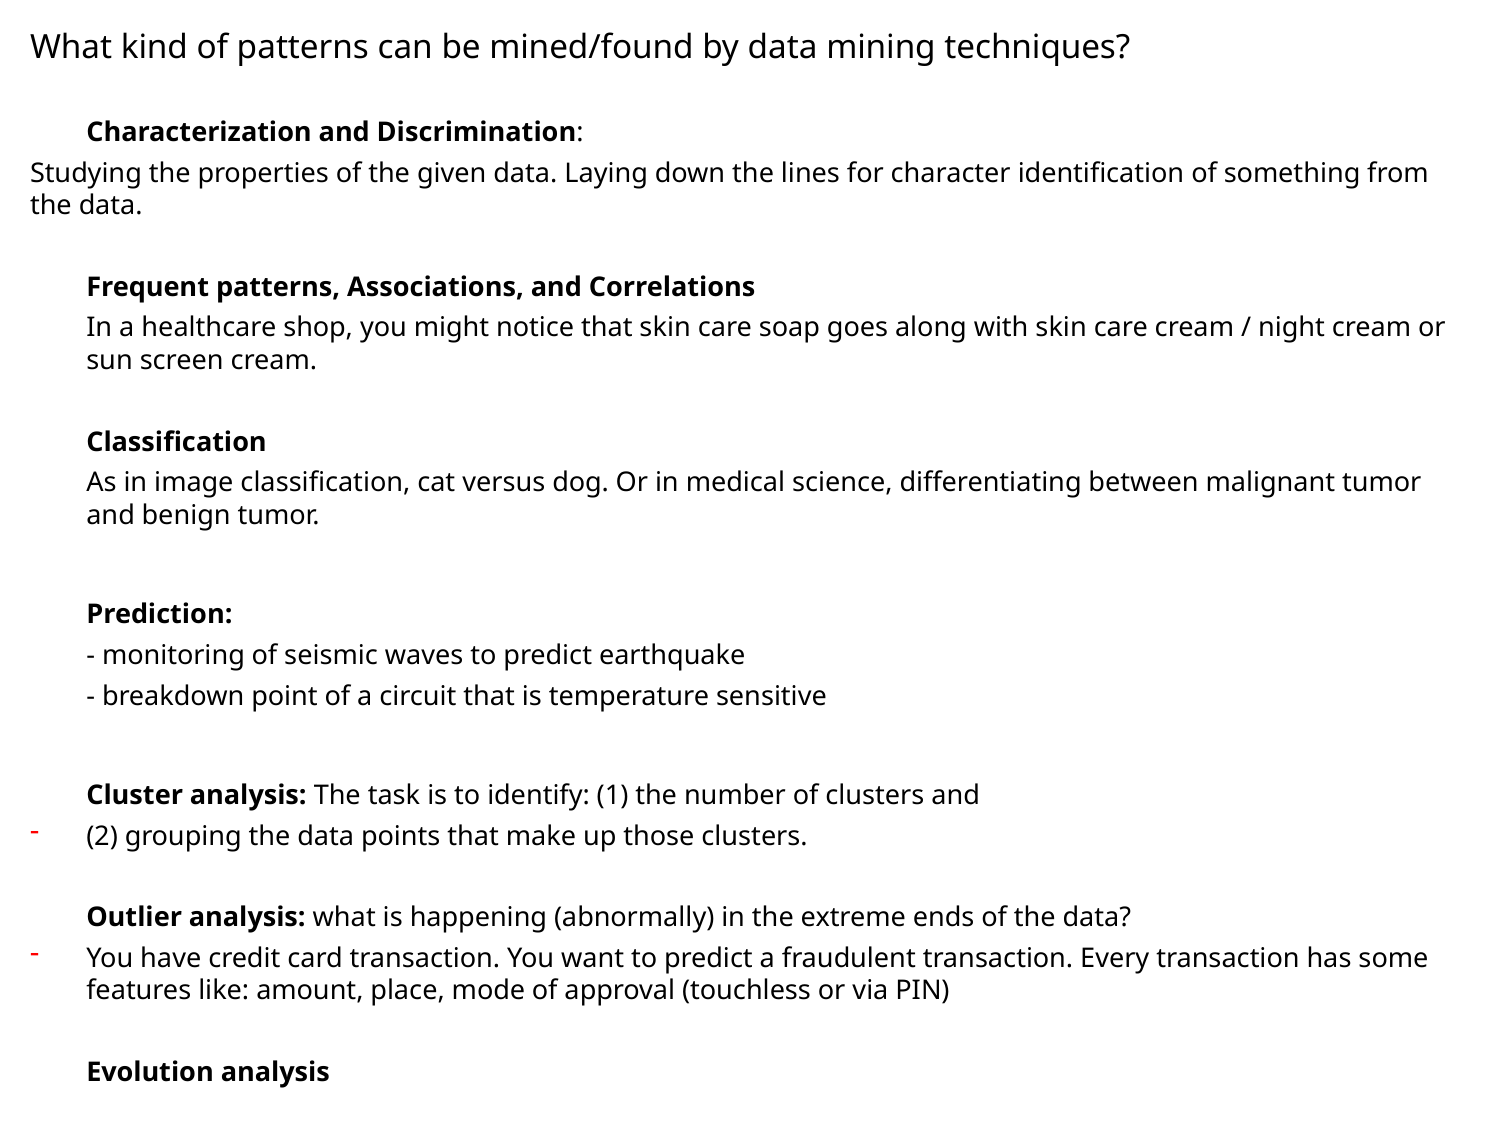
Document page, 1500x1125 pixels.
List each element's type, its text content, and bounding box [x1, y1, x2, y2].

list What kind of patterns can be mined/found by data mining techniques? Characterization and Discrimination: Studying the properties of the given data. Laying down the lines for character identification of something from the data. Frequent patterns, Associations, and Correlations In a healthcare shop, you might notice that skin care soap goes along with skin care cream / night cream or sun screen cream. Classification As in image classification, cat versus dog. Or in medical science, differentiating between malignant tumor and benign tumor. Prediction: - monitoring of seismic waves to predict earthquake - breakdown point of a circuit that is temperature sensitive Cluster analysis: The task is to identify: (1) the number of clusters and (2) grouping the data points that make up those clusters. Outlier analysis: what is happening (abnormally) in the extreme ends of the data? You have credit card transaction. You want to predict a fraudulent transaction. Every transaction has some features like: amount, place, mode of approval (touchless or via PIN) Evolution analysis [15, 17, 1471, 793]
